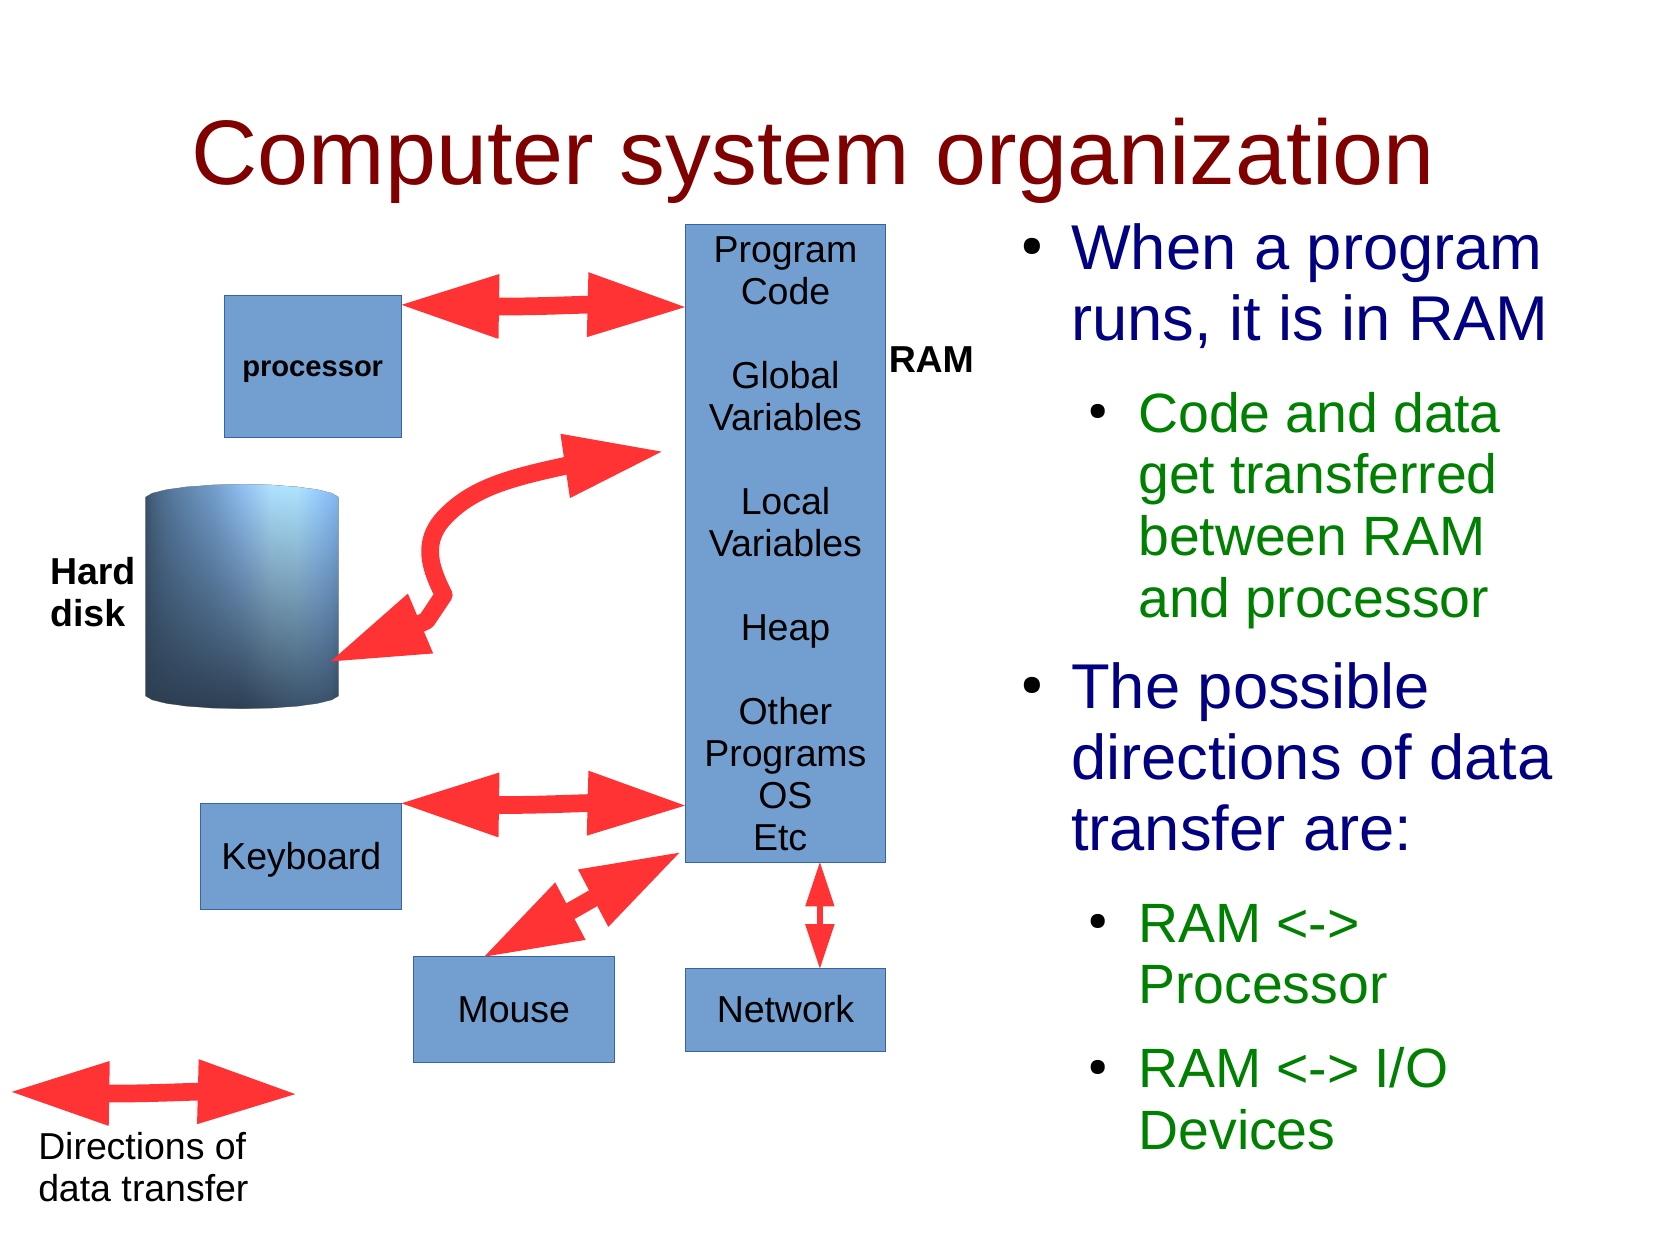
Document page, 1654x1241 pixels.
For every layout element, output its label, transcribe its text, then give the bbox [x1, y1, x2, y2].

text_box Program Code Global Variables Local Variables Heap Other Programs OS Etc [685, 224, 886, 863]
text_box Directions of data transfer [23, 1117, 308, 1217]
title Computer system organization [82, 49, 1571, 257]
text_box Hard disk [35, 543, 201, 643]
text_box Keyboard [200, 803, 402, 910]
text_box Mouse [413, 956, 615, 1063]
text_box RAM [874, 330, 1004, 388]
text_box processor [224, 295, 402, 438]
list When a program runs, it is in RAM Code and data get transferred between RAM and processor The possible directions of data transfer are: RAM <-> Processor RAM <-> I/O Devices [1003, 212, 1571, 1182]
text_box Network [685, 968, 886, 1052]
